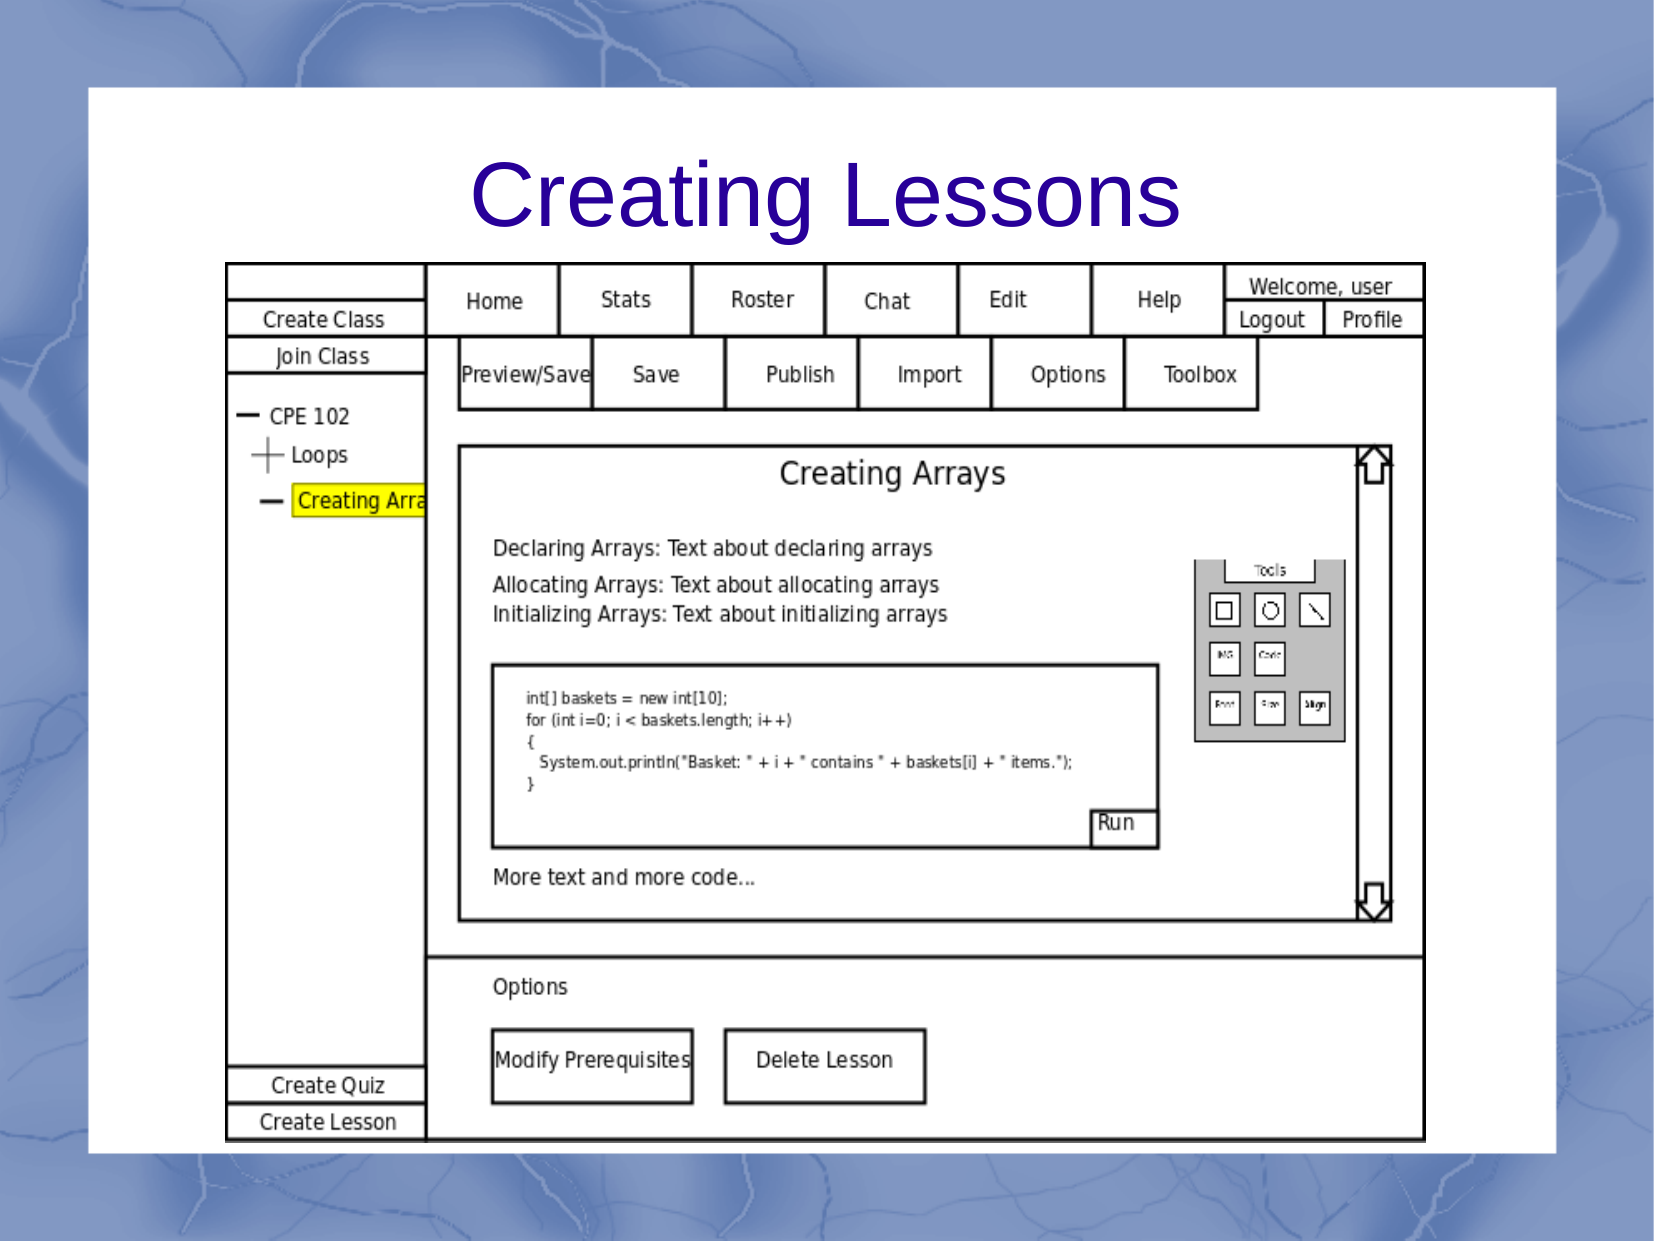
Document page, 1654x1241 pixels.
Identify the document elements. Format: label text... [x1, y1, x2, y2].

title Creating Lessons [118, 90, 1536, 298]
picture [0, 0, 1654, 1241]
